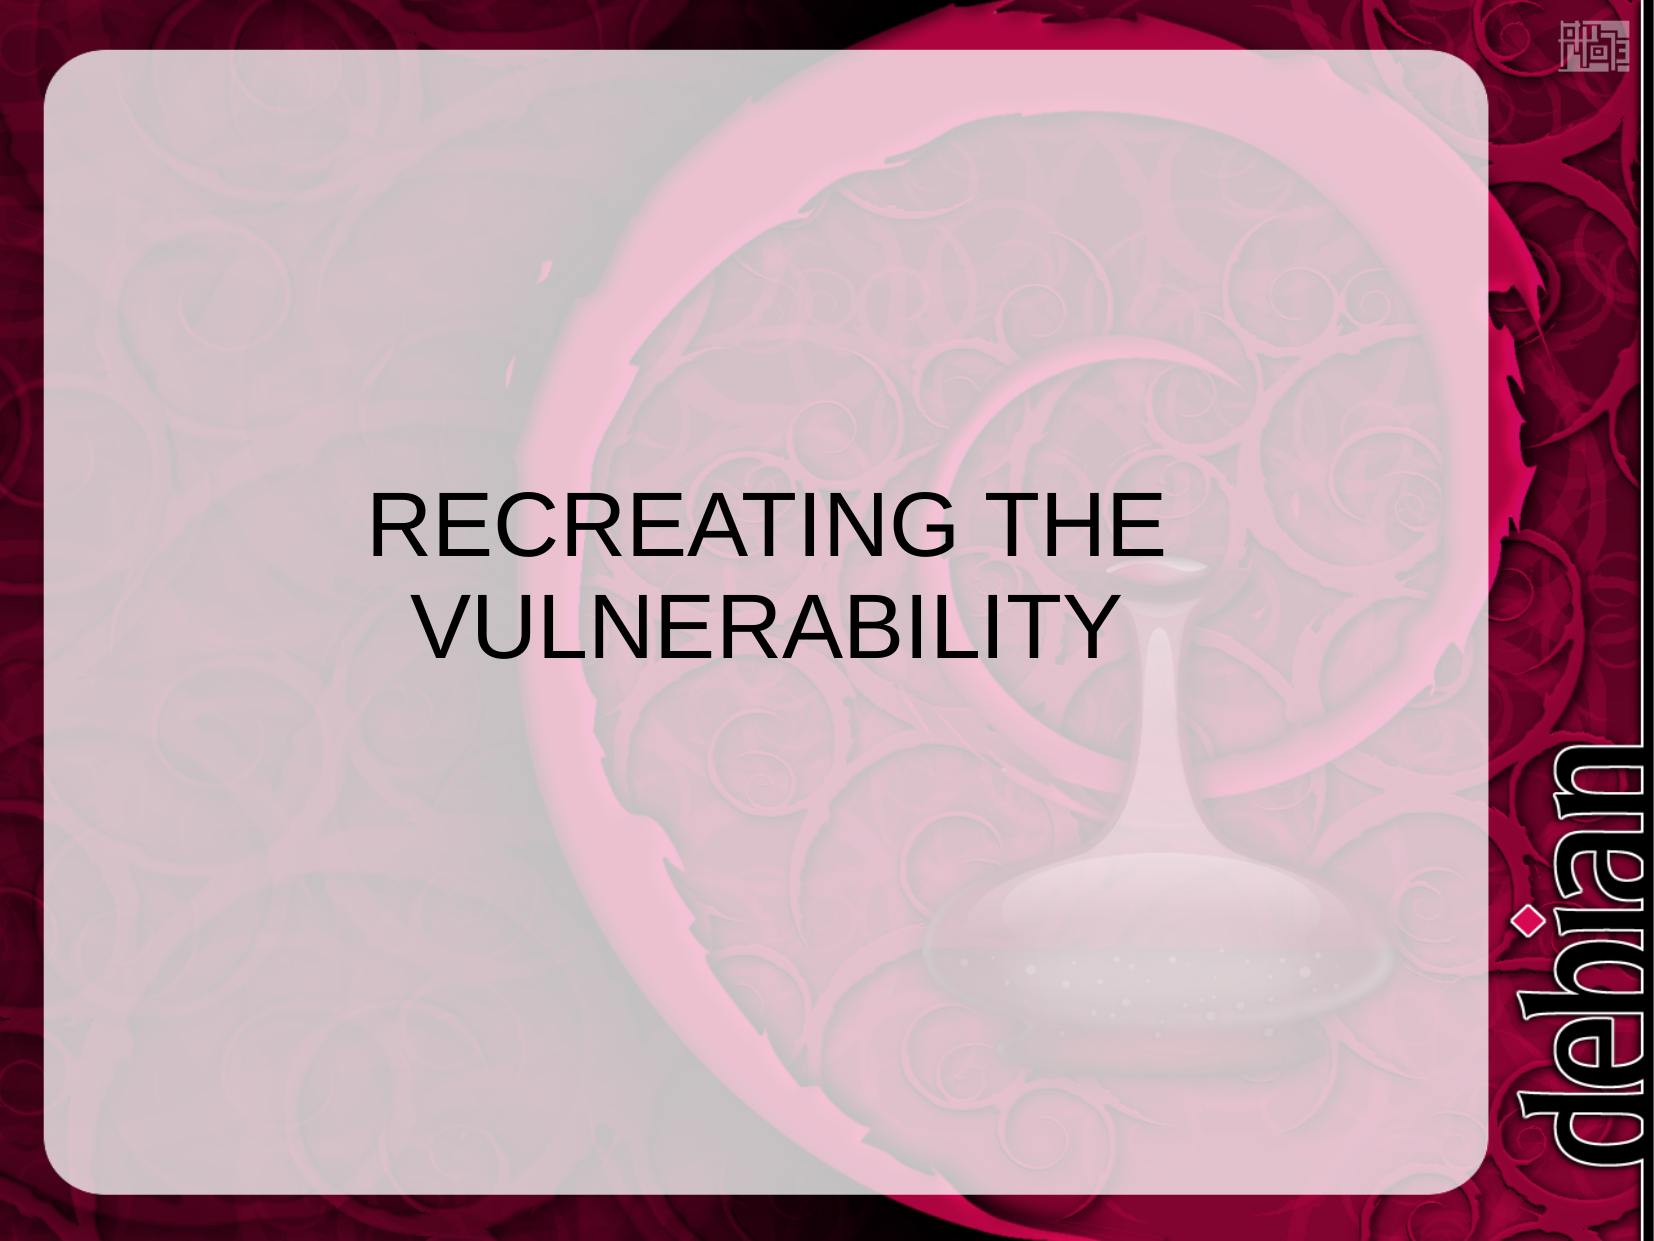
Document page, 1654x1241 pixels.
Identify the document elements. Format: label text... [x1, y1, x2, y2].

picture [0, 0, 1654, 1241]
title RECREATING THE VULNERABILITY [59, 472, 1477, 680]
